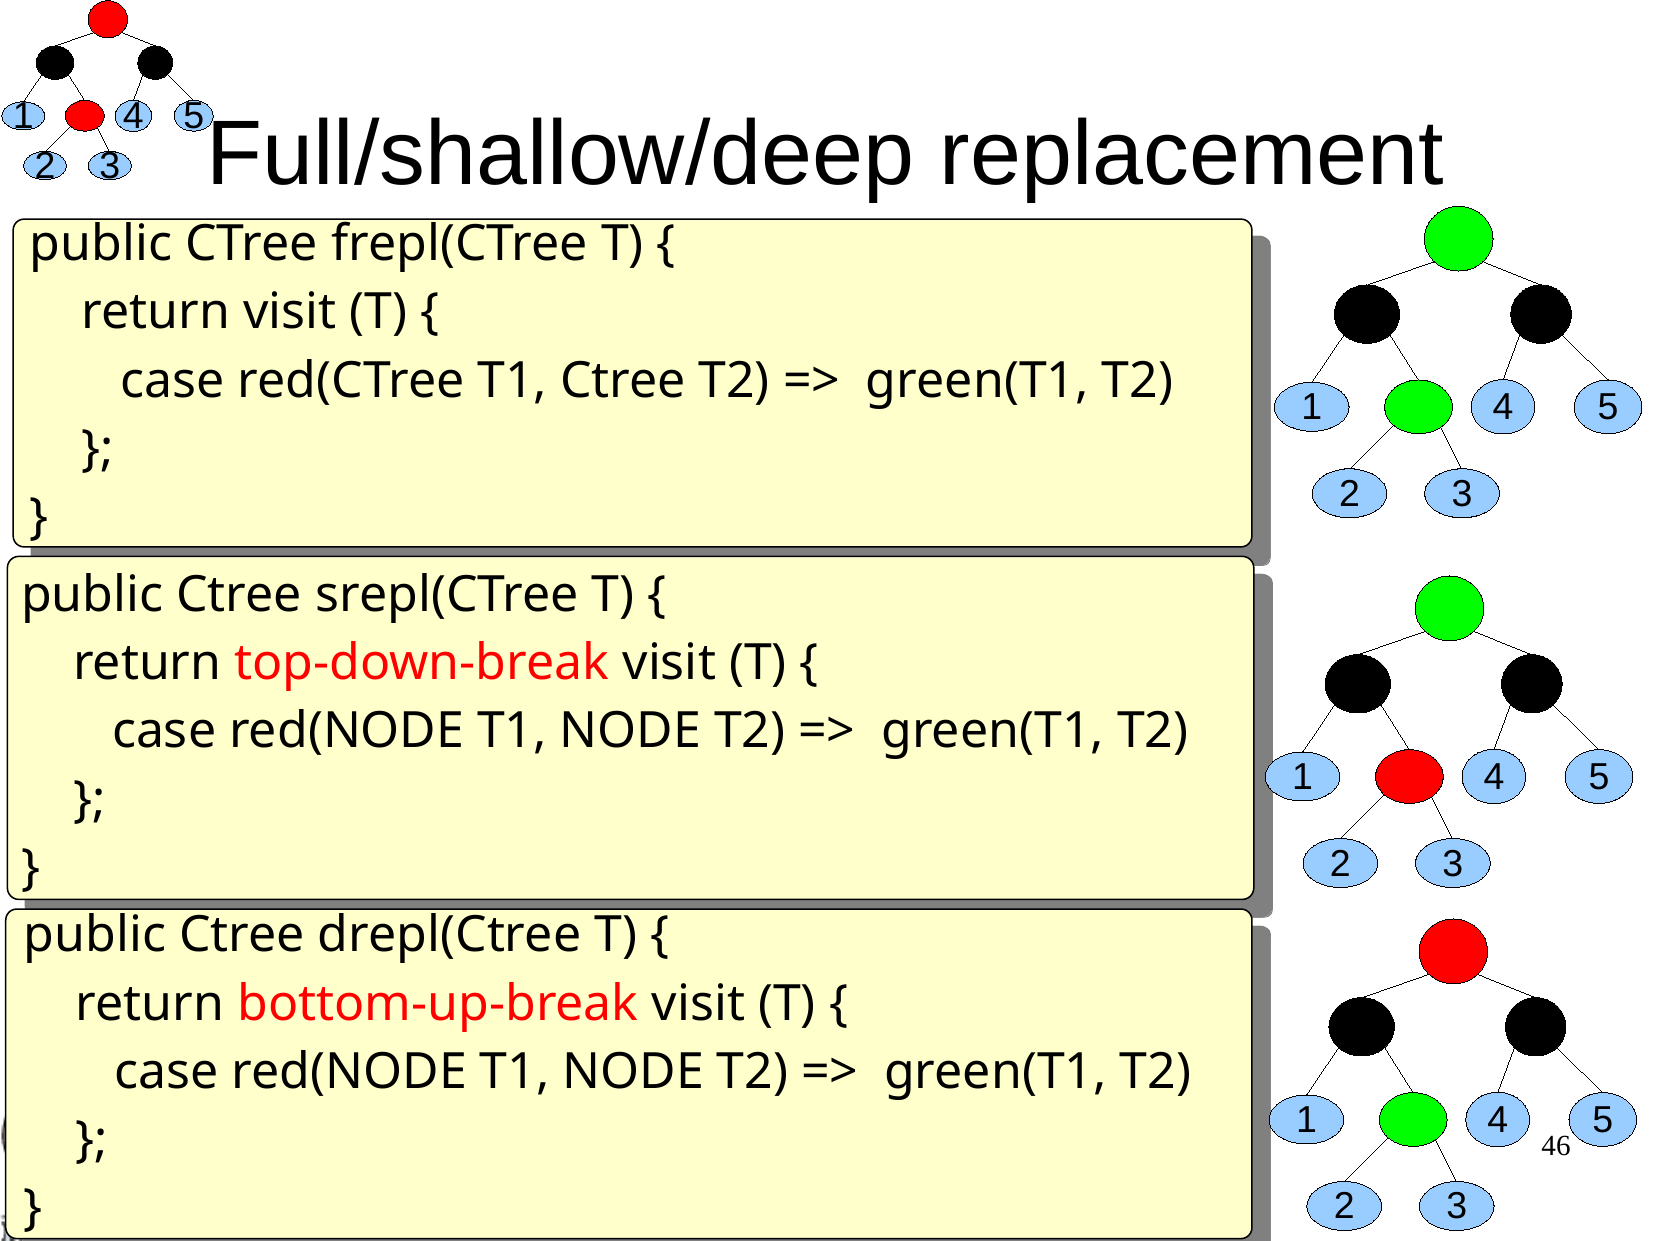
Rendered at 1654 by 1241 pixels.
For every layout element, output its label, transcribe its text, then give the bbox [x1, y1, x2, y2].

text_box 5 [1568, 1092, 1637, 1147]
text_box public Ctree drepl(Ctree T) { return bottom-up-break visit (T) { case red(NODE T1, NODE T2) => green(T1, T2) }; } [9, 890, 1274, 1241]
picture [0, 1102, 9, 1241]
text_box [1424, 206, 1494, 272]
text_box 4 [1462, 749, 1526, 804]
text_box 1 [1, 101, 45, 130]
text_box 3 [1419, 1181, 1495, 1231]
text_box 4 [1471, 379, 1535, 434]
text_box 4 [115, 100, 152, 132]
text_box [1379, 1092, 1448, 1147]
text_box [1375, 749, 1444, 804]
text_box 5 [1565, 749, 1633, 804]
text_box public CTree frepl(CTree T) { return visit (T) { case red(CTree T1, Ctree T2) => green(T1, T2) }; } [14, 199, 1280, 563]
text_box [1510, 284, 1572, 344]
text_box 1 [1265, 751, 1340, 801]
text_box 3 [1415, 838, 1491, 888]
title Full/shallow/deep replacement [82, 49, 1571, 257]
text_box [137, 45, 173, 80]
text_box 4 [1465, 1092, 1530, 1147]
text_box [1419, 918, 1488, 984]
text_box 2 [23, 151, 67, 180]
text_box [36, 45, 74, 80]
text_box [88, 0, 128, 38]
text_box public Ctree srepl(CTree T) { return top-down-break visit (T) { case red(NODE T1, NODE T2) => green(T1, T2) }; } [6, 550, 1271, 913]
text_box 3 [1424, 468, 1500, 518]
text_box 3 [88, 151, 132, 180]
text_box [1384, 379, 1453, 434]
text_box [1334, 284, 1400, 344]
text_box 2 [1303, 838, 1378, 888]
text_box 1 [1274, 382, 1350, 432]
text_box [1415, 575, 1484, 641]
text_box [1328, 997, 1395, 1056]
text_box [65, 100, 105, 132]
text_box [1325, 654, 1391, 713]
text_box 1 [1269, 1094, 1344, 1144]
text_box [1505, 997, 1566, 1056]
text_box 5 [174, 100, 214, 132]
text_box [1501, 654, 1563, 713]
text_box 2 [1306, 1181, 1382, 1231]
text_box [5, 912, 9, 1236]
text_box 2 [1312, 468, 1387, 518]
text_box 5 [1574, 380, 1642, 434]
